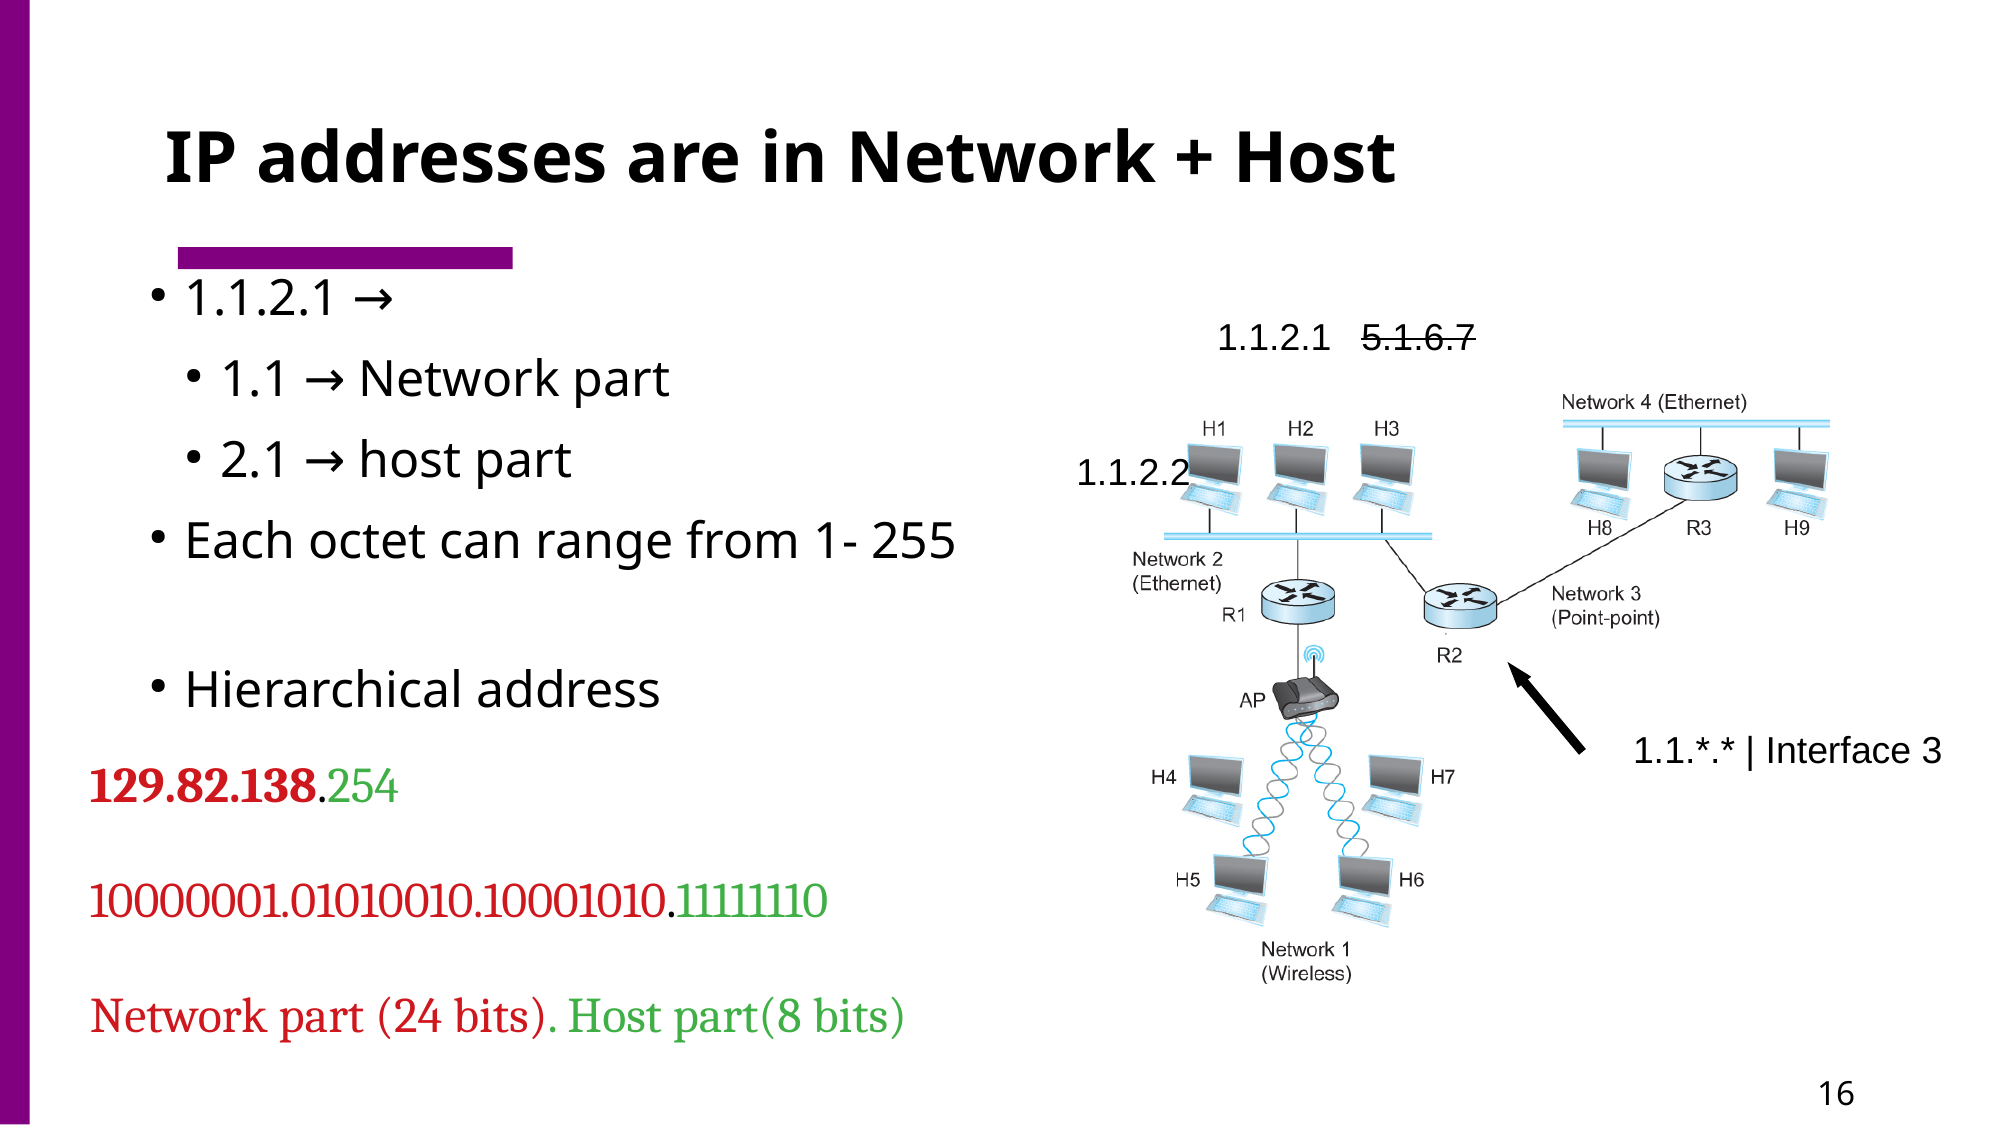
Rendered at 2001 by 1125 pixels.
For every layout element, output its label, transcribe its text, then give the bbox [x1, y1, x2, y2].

text_box IP addresses are in Network + Host [151, 0, 1849, 212]
text_box 5.1.6.7 [1347, 308, 1491, 366]
text_box 1.1.*.* | Interface 3 [1618, 721, 1988, 779]
picture [1132, 391, 1830, 984]
text_box 1.1.2.1 [1202, 308, 1347, 366]
text_box 1.1.2.2 [1061, 443, 1206, 501]
text_box 129.82.138.254 10000001.01010010.10001010.11111110 Network part (24 bits). Host part(8 bits) [75, 750, 1096, 1125]
text_box 1.1.2.1 → 1.1 → Network part 2.1 → host part Each octet can range from 1- 255 Hierarchical address [63, 254, 1921, 1087]
